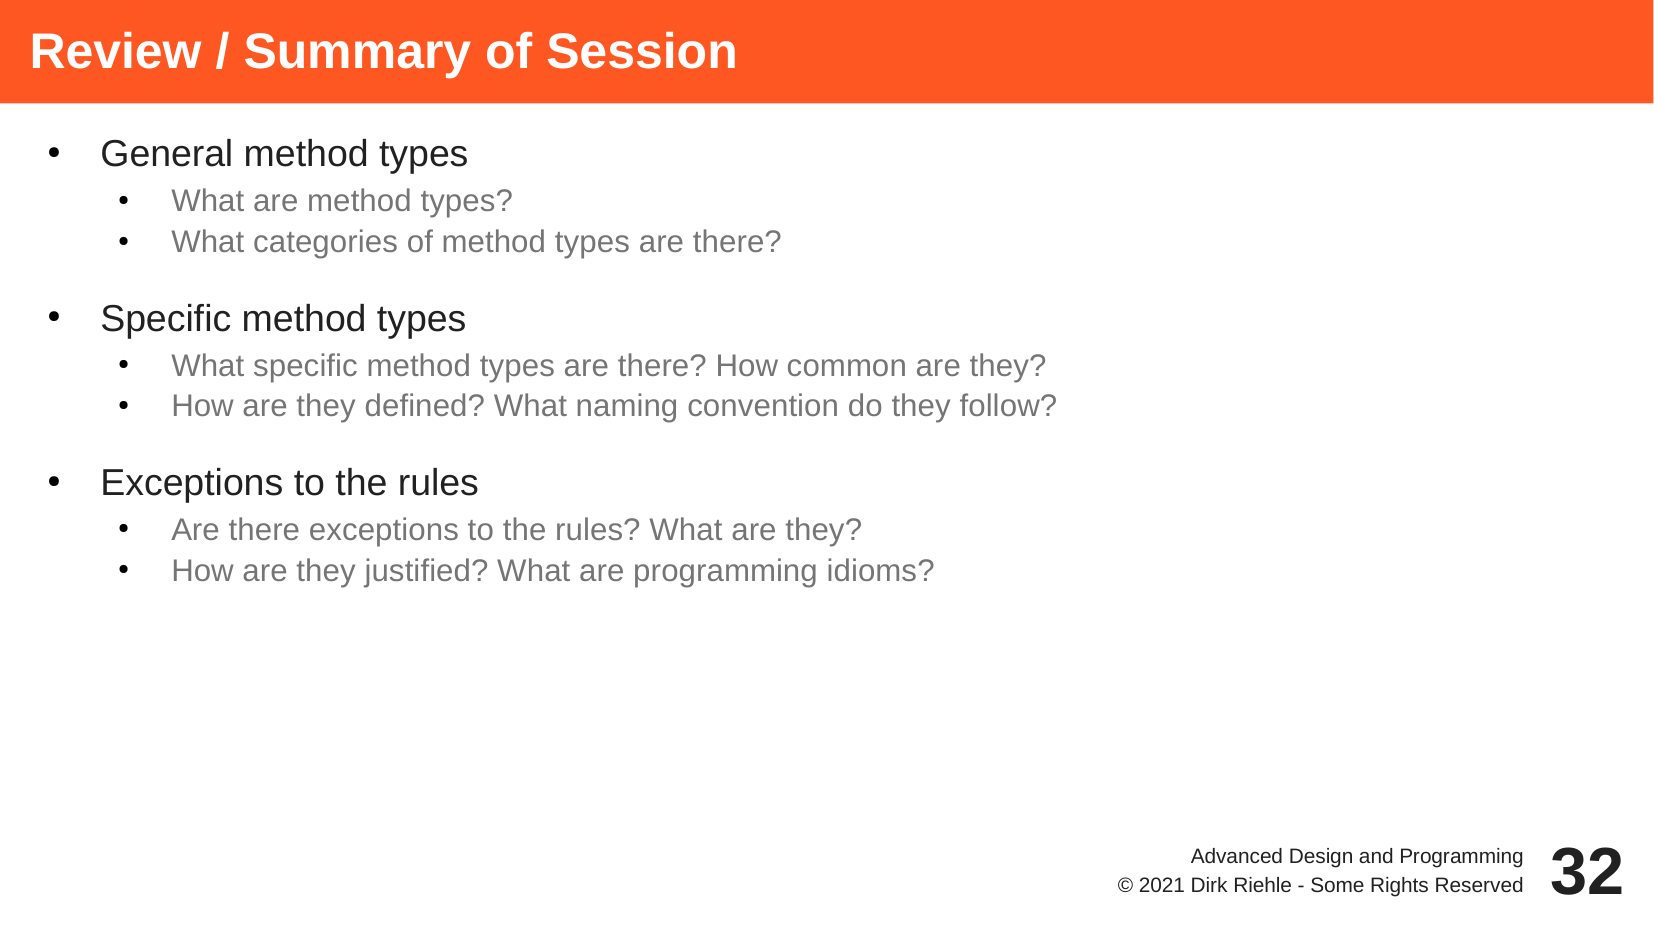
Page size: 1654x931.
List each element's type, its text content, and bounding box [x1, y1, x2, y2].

title Review / Summary of Session [0, 0, 1654, 104]
list General method types What are method types? What categories of method types are there? Specific method types What specific method types are there? How common are they? How are they defined? What naming convention do they follow? Exceptions to the rules Are there exceptions to the rules? What are they? How are they justified? What are programming idioms? [29, 132, 1625, 813]
